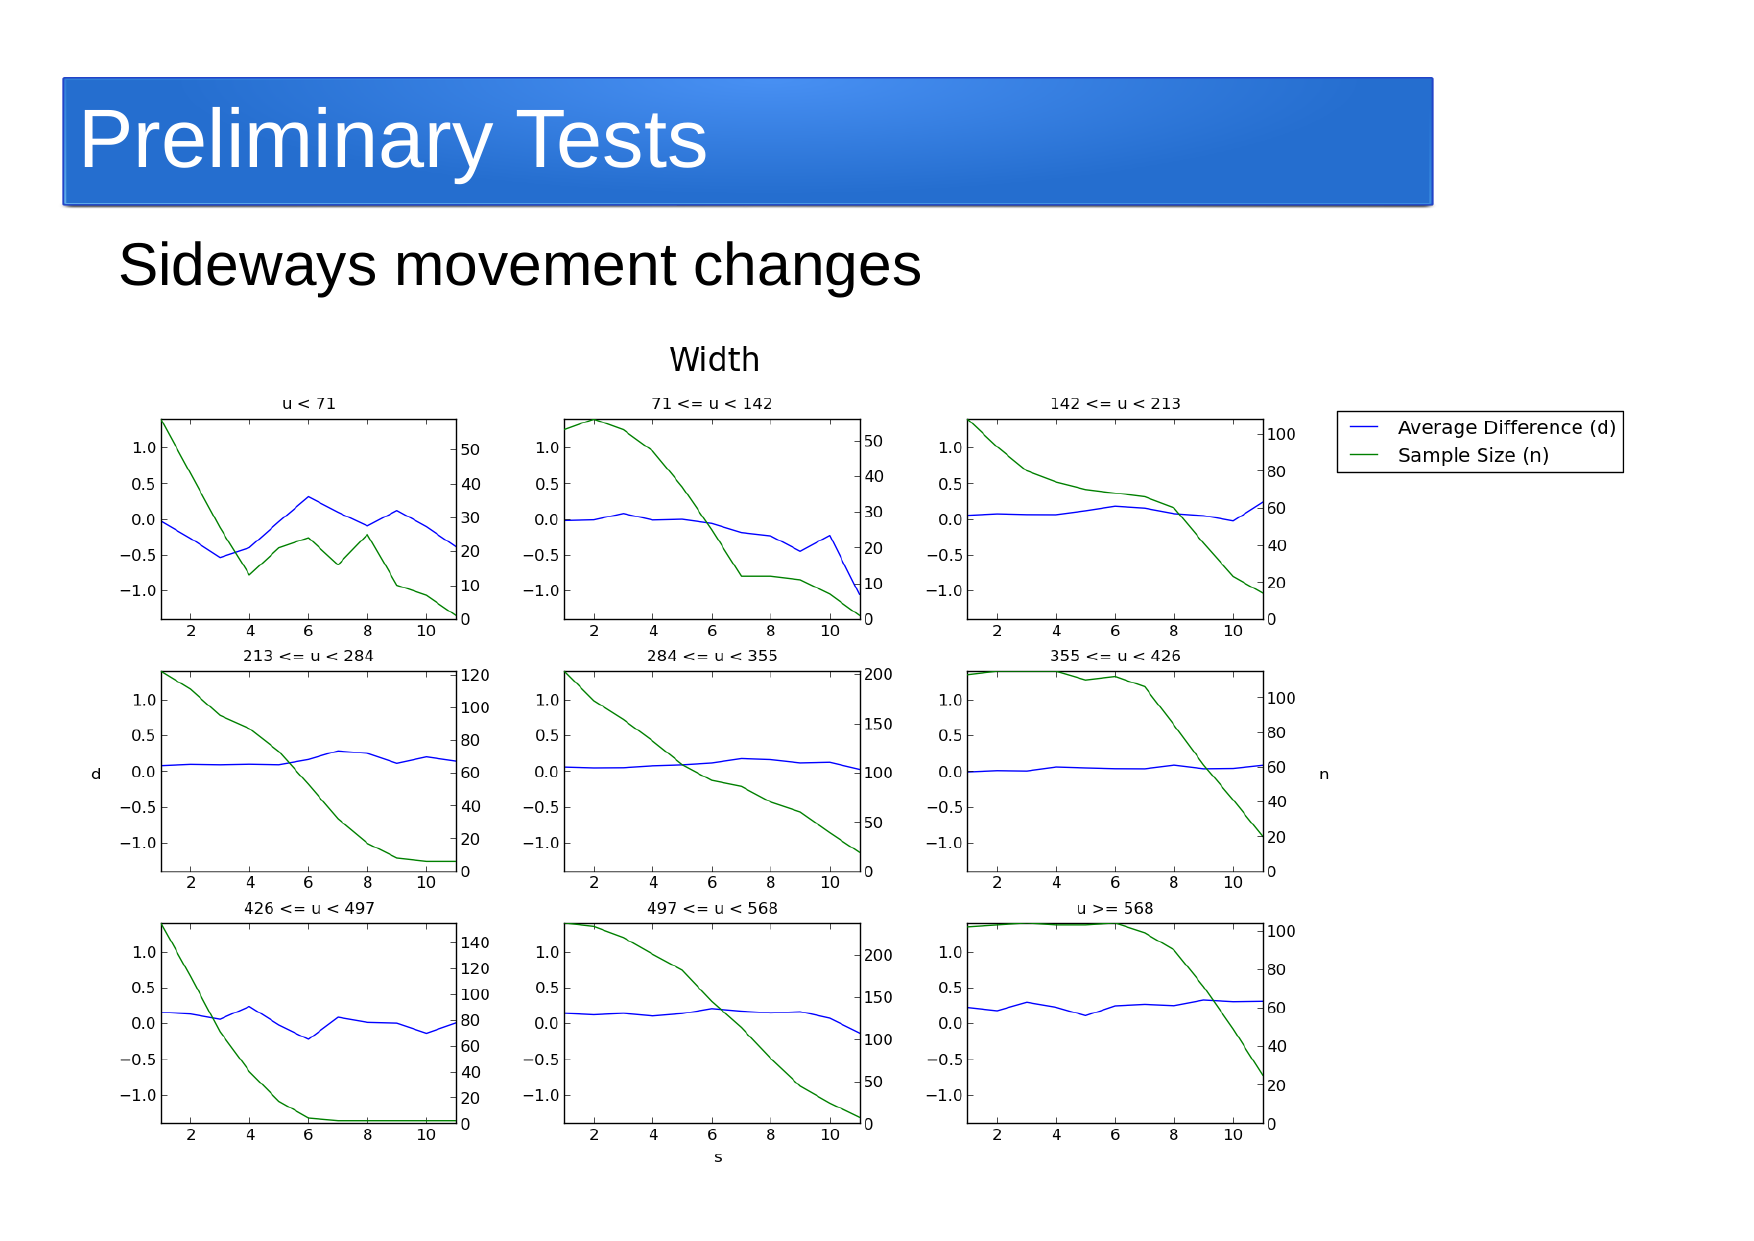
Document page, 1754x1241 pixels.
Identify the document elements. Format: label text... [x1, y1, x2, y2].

picture [58, 77, 1439, 209]
text_box Sideways movement changes [103, 223, 945, 306]
title Preliminary Tests [78, 80, 1429, 198]
picture [58, 328, 1696, 1179]
